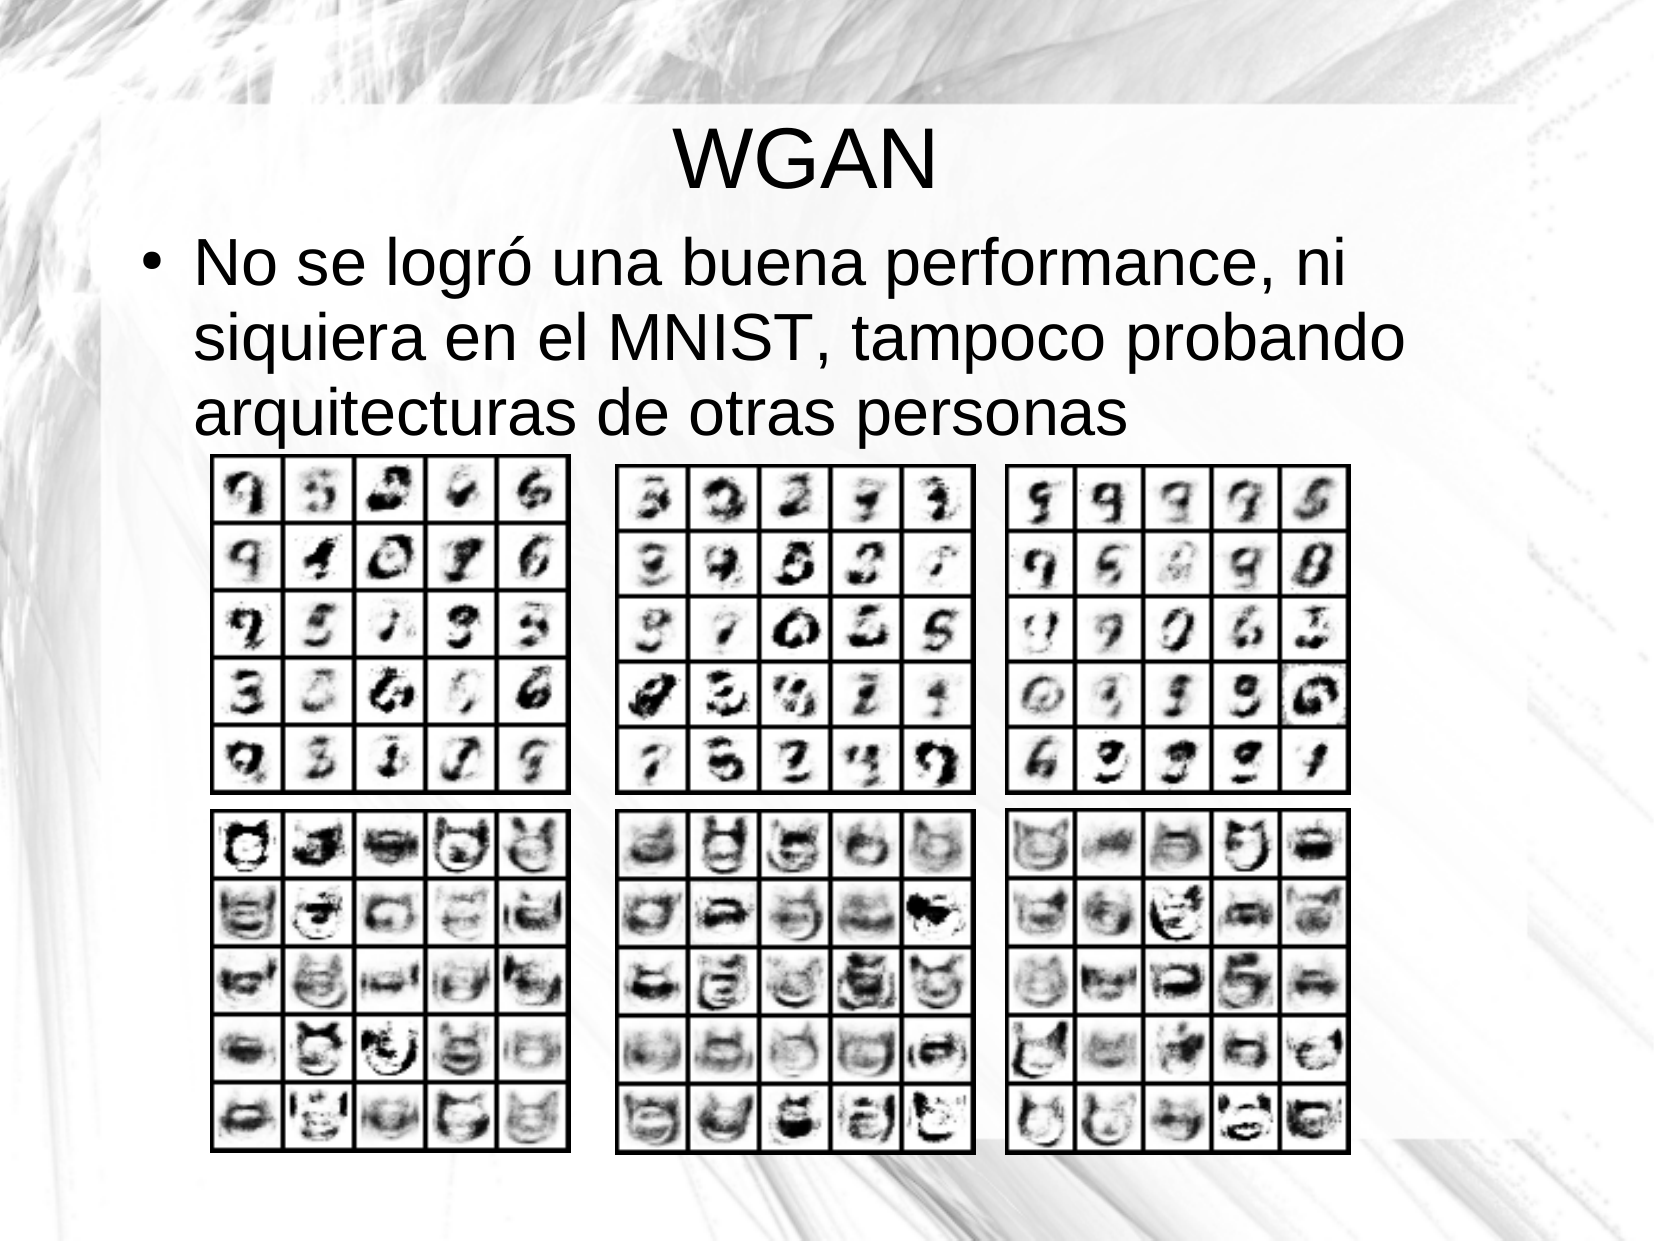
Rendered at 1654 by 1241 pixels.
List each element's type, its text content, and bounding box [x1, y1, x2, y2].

picture [0, 0, 1654, 1241]
title WGAN [112, 75, 1501, 243]
list No se logró una buena performance, ni siquiera en el MNIST, tampoco probando arquitecturas de otras personas [122, 225, 1576, 851]
